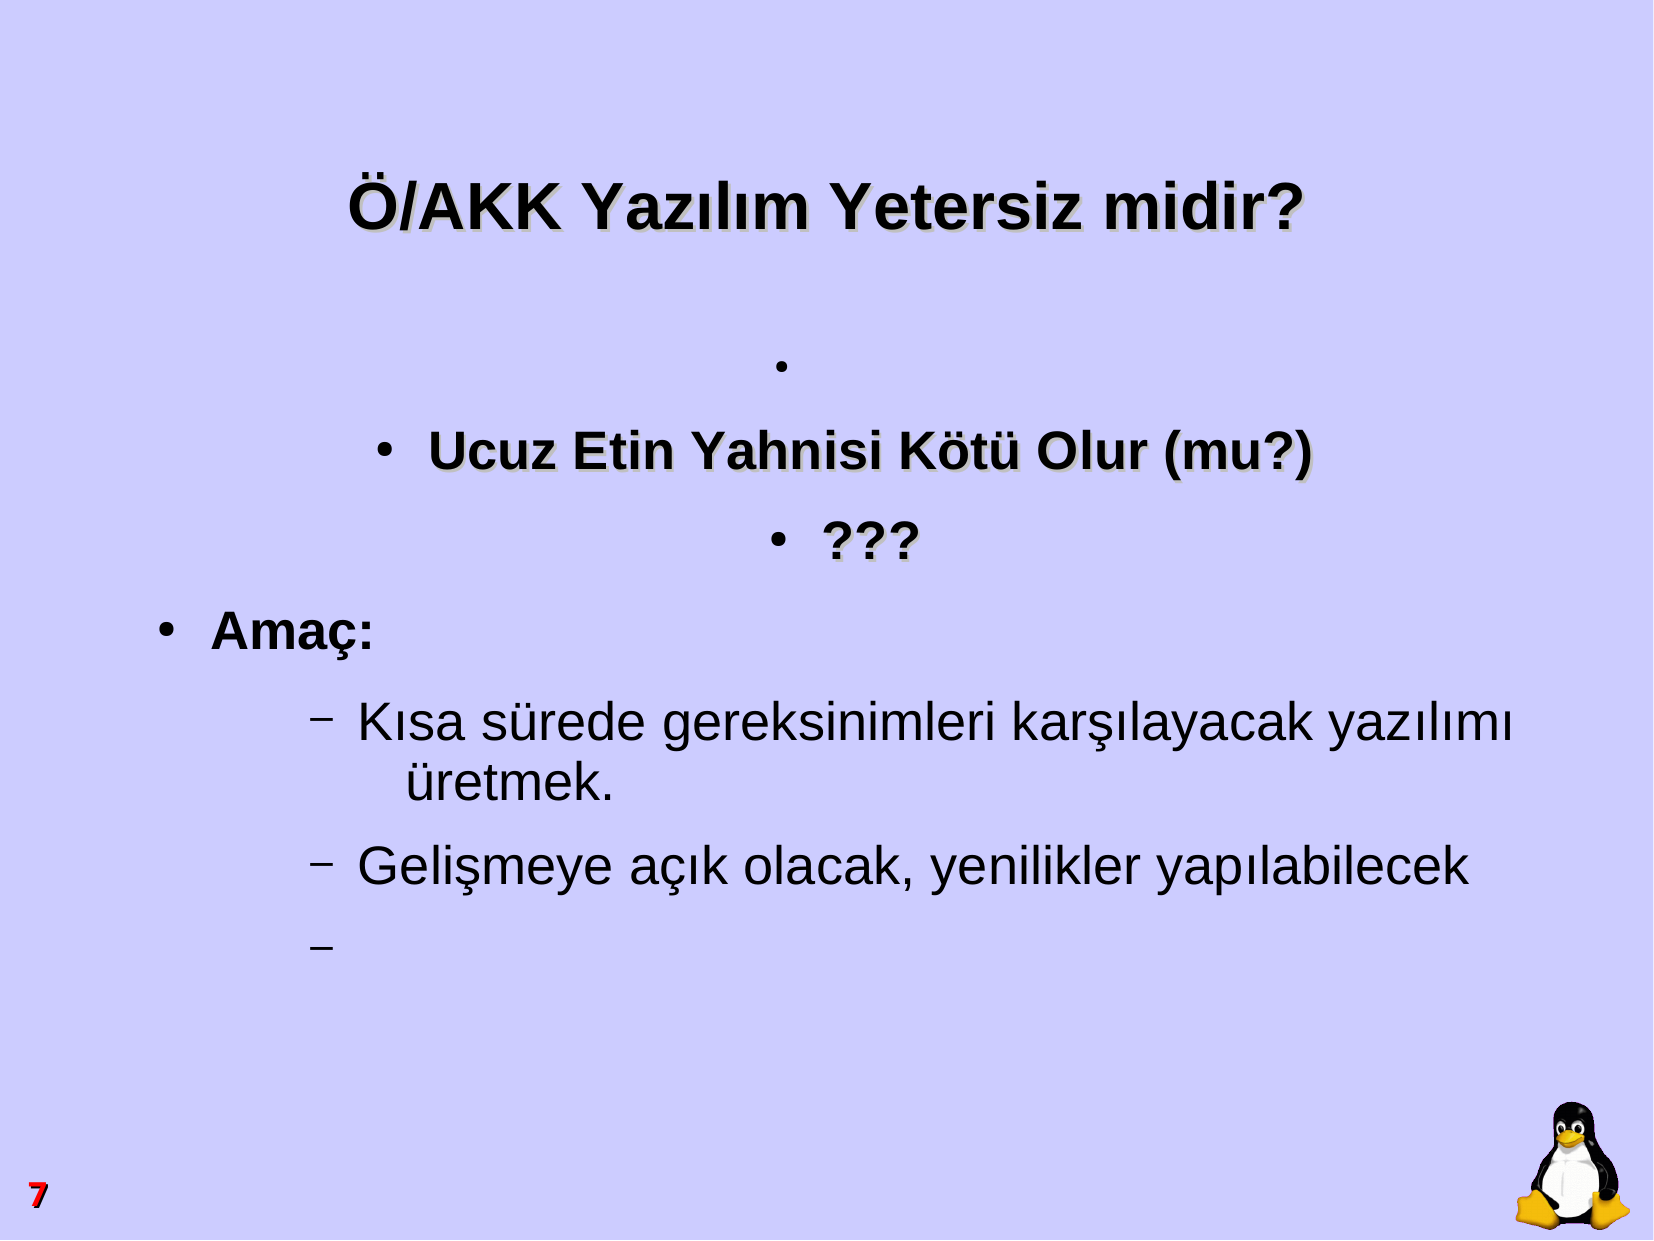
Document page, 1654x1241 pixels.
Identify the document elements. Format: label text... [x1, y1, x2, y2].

title Ö/AKK Yazılım Yetersiz midir? [121, 102, 1534, 310]
picture [1504, 1086, 1654, 1241]
list Ucuz Etin Yahnisi Kötü Olur (mu?) ??? Amaç: Kısa sürede gereksinimleri karşılayacak yazılımı üretmek. Gelişmeye açık olacak, yenilikler yapılabilecek [121, 344, 1534, 1127]
